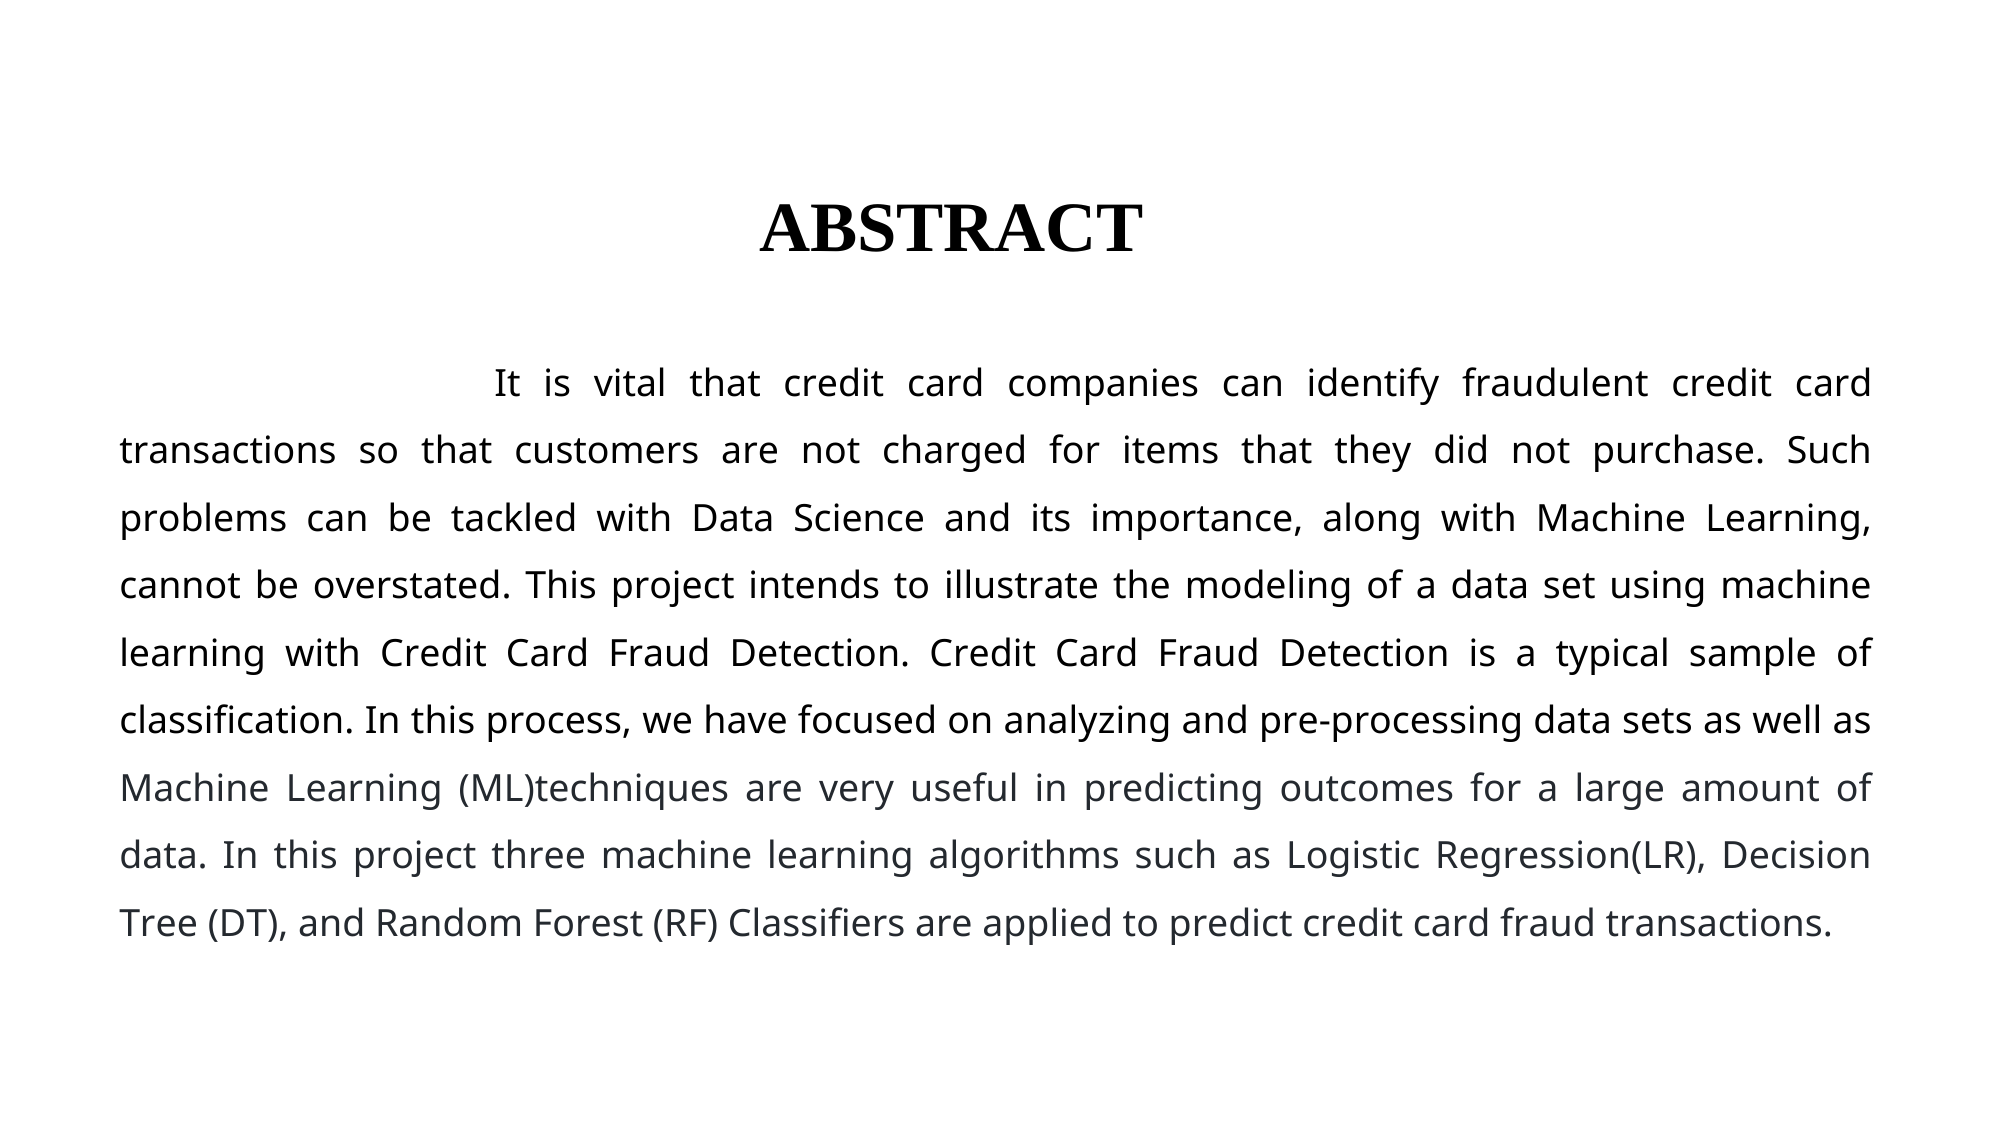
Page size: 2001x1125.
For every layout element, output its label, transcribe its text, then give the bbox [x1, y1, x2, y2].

text_box It is vital that credit card companies can identify fraudulent credit card transactions so that customers are not charged for items that they did not purchase. Such problems can be tackled with Data Science and its importance, along with Machine Learning, cannot be overstated. This project intends to illustrate the modeling of a data set using machine learning with Credit Card Fraud Detection. Credit Card Fraud Detection is a typical sample of classification. In this process, we have focused on analyzing and pre-processing data sets as well as Machine Learning (ML)techniques are very useful in predicting outcomes for a large amount of data. In this project three machine learning algorithms such as Logistic Regression(LR), Decision Tree (DT), and Random Forest (RF) Classifiers are applied to predict credit card fraud transactions. [108, 331, 1885, 950]
text_box ABSTRACT [748, 175, 1156, 271]
